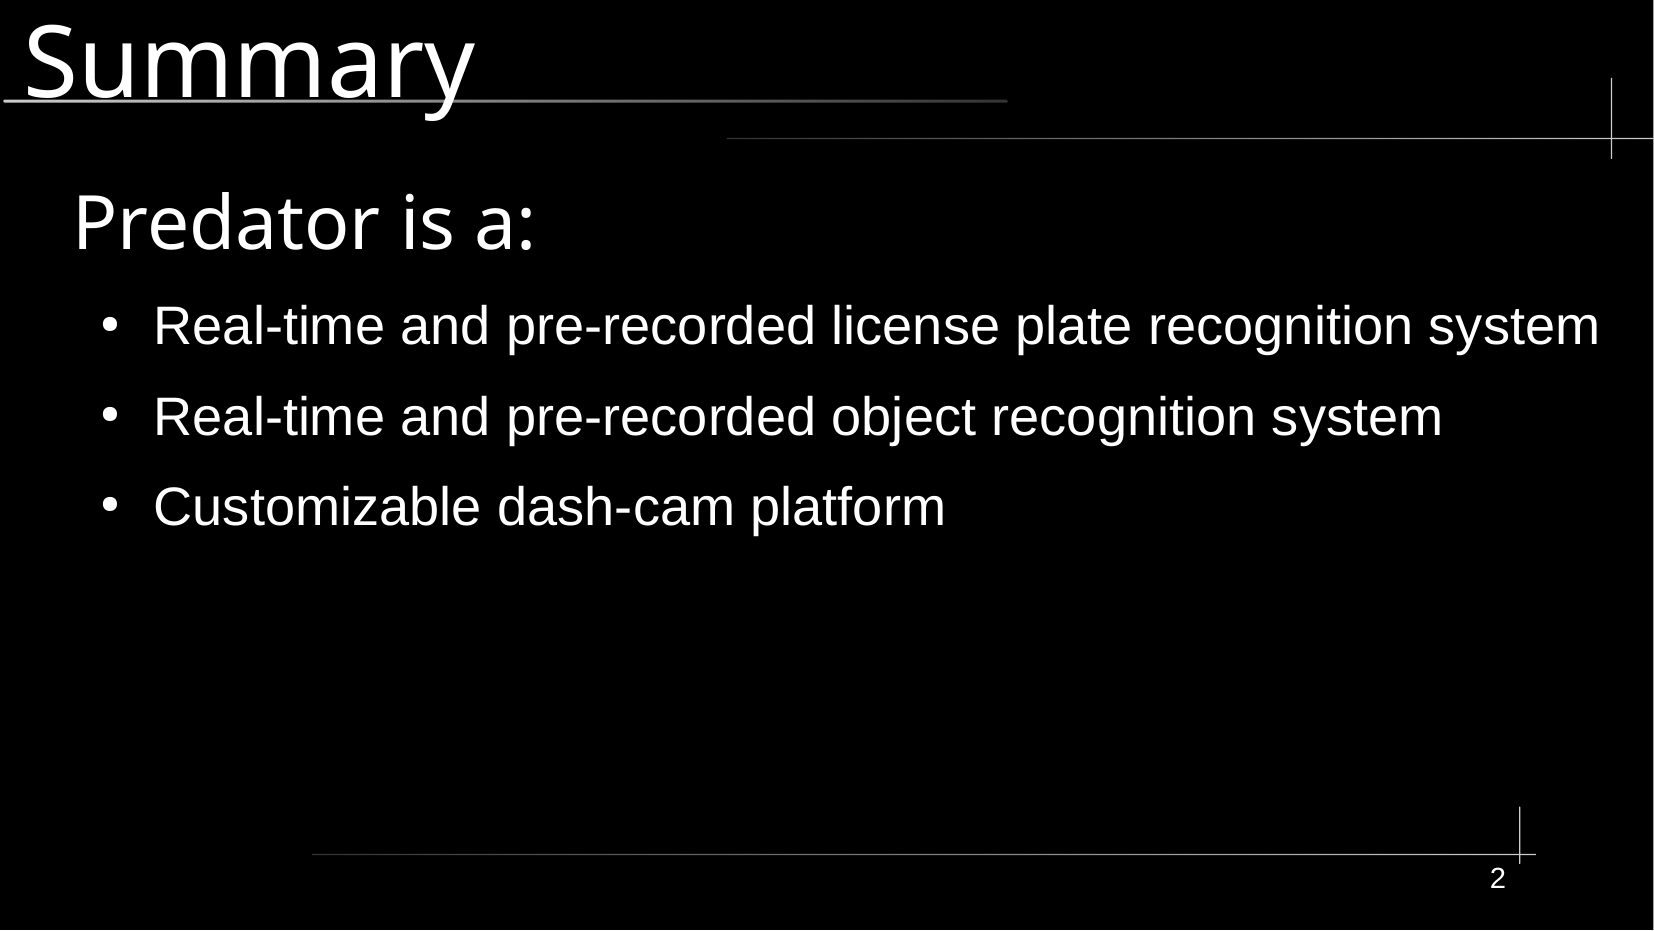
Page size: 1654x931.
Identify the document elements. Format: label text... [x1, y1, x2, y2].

text_box Predator is a: [57, 161, 1070, 252]
list Real-time and pre-recorded license plate recognition system Real-time and pre-recorded object recognition system Customizable dash-cam platform [82, 295, 1613, 828]
title Summary [23, 5, 1589, 113]
